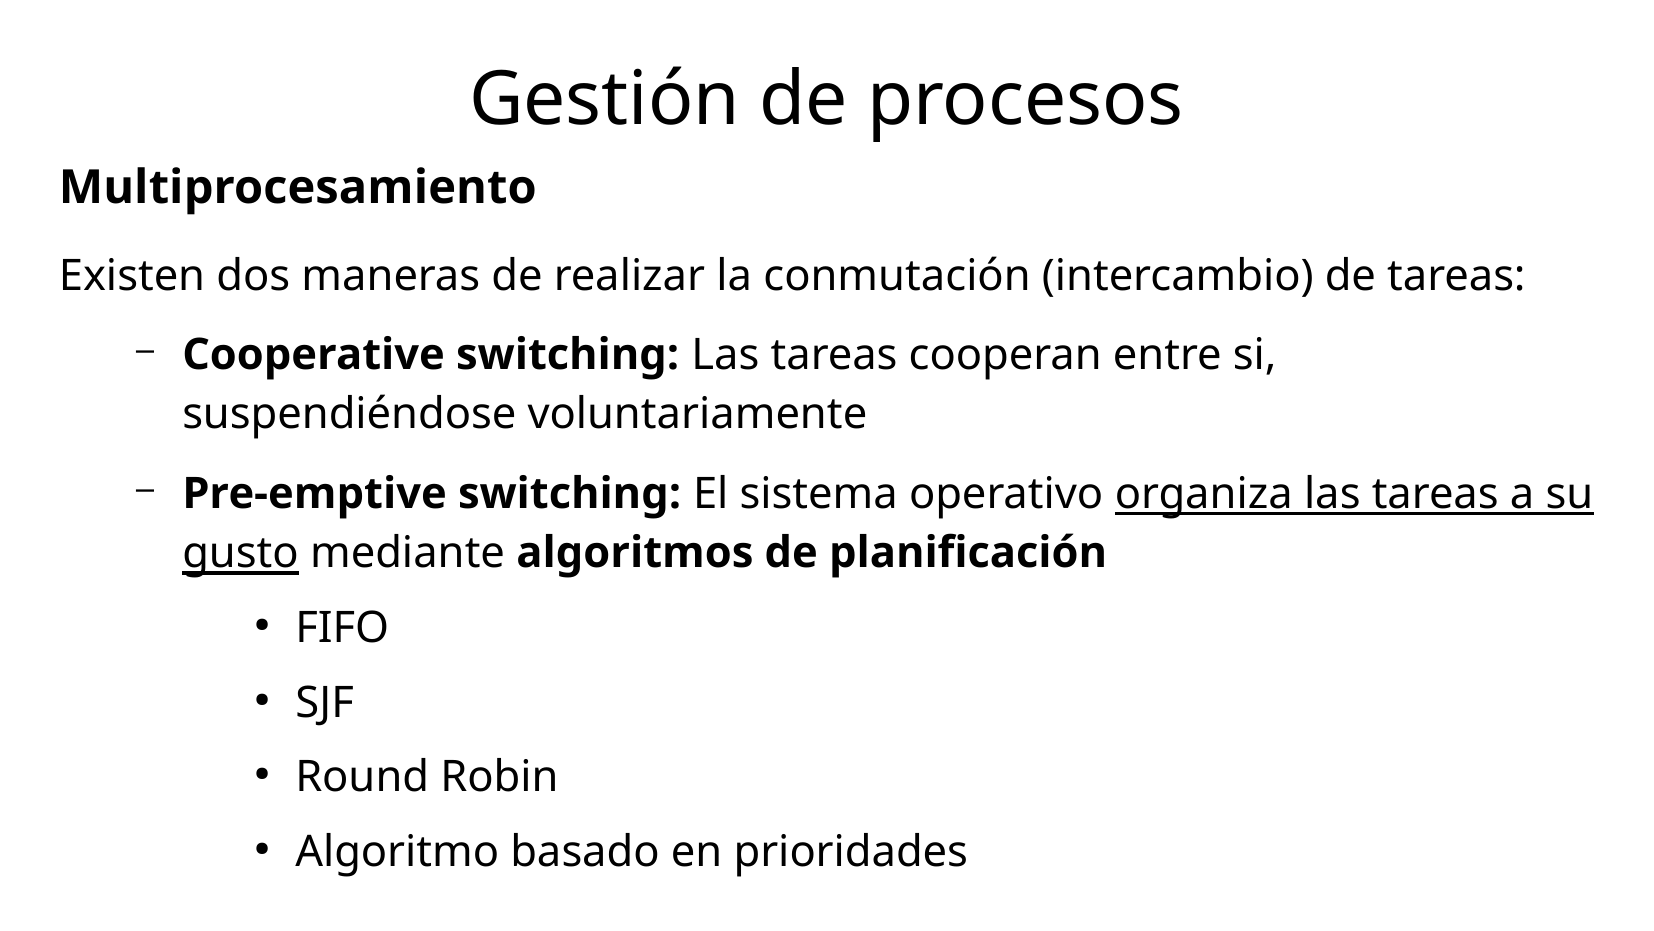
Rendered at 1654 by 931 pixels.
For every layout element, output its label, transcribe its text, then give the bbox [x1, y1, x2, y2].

list Multiprocesamiento Existen dos maneras de realizar la conmutación (intercambio) de tareas: Cooperative switching: Las tareas cooperan entre si, suspendiéndose voluntariamente Pre-emptive switching: El sistema operativo organiza las tareas a su gusto mediante algoritmos de planificación FIFO SJF Round Robin Algoritmo basado en prioridades [59, 153, 1595, 886]
title Gestión de procesos [82, 42, 1571, 148]
